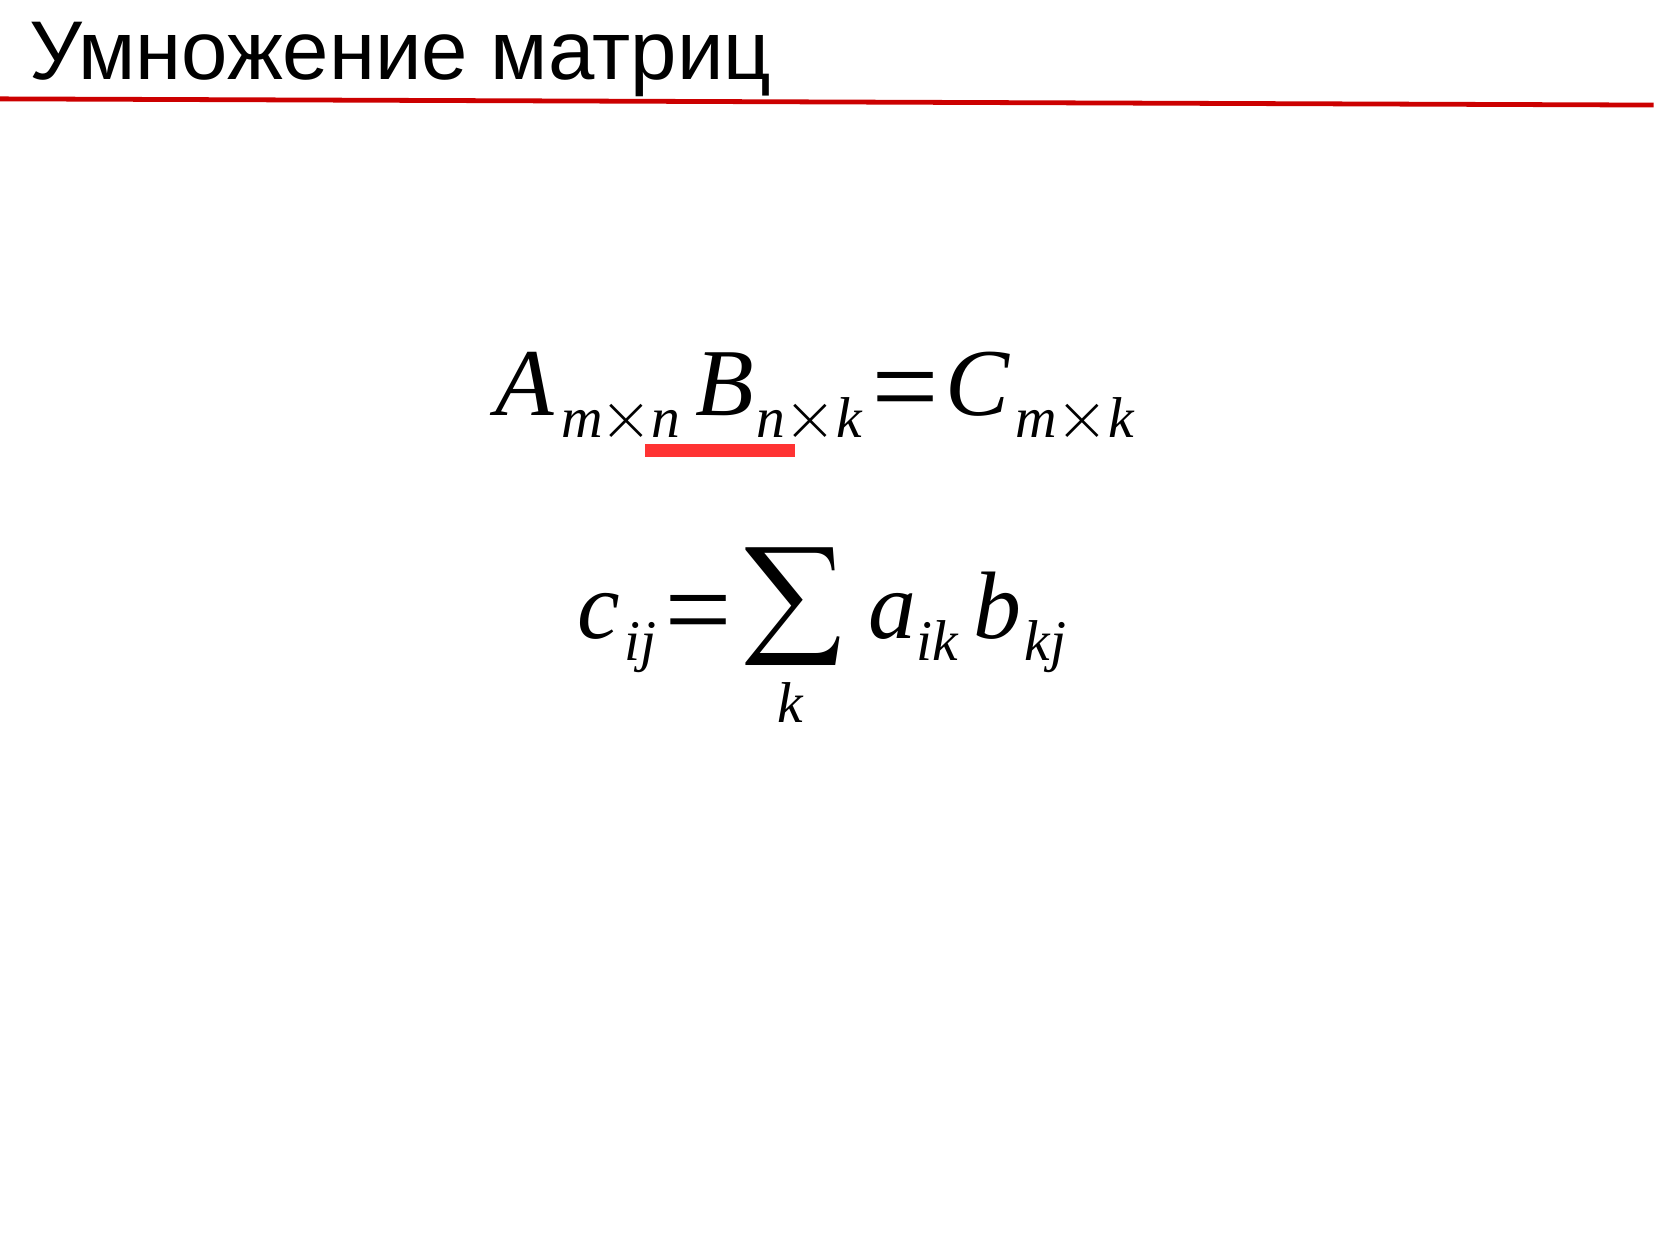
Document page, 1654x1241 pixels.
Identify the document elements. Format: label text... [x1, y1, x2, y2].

title Умножение матриц [29, 2, 1335, 99]
chart [570, 540, 1074, 736]
chart [480, 330, 1144, 451]
